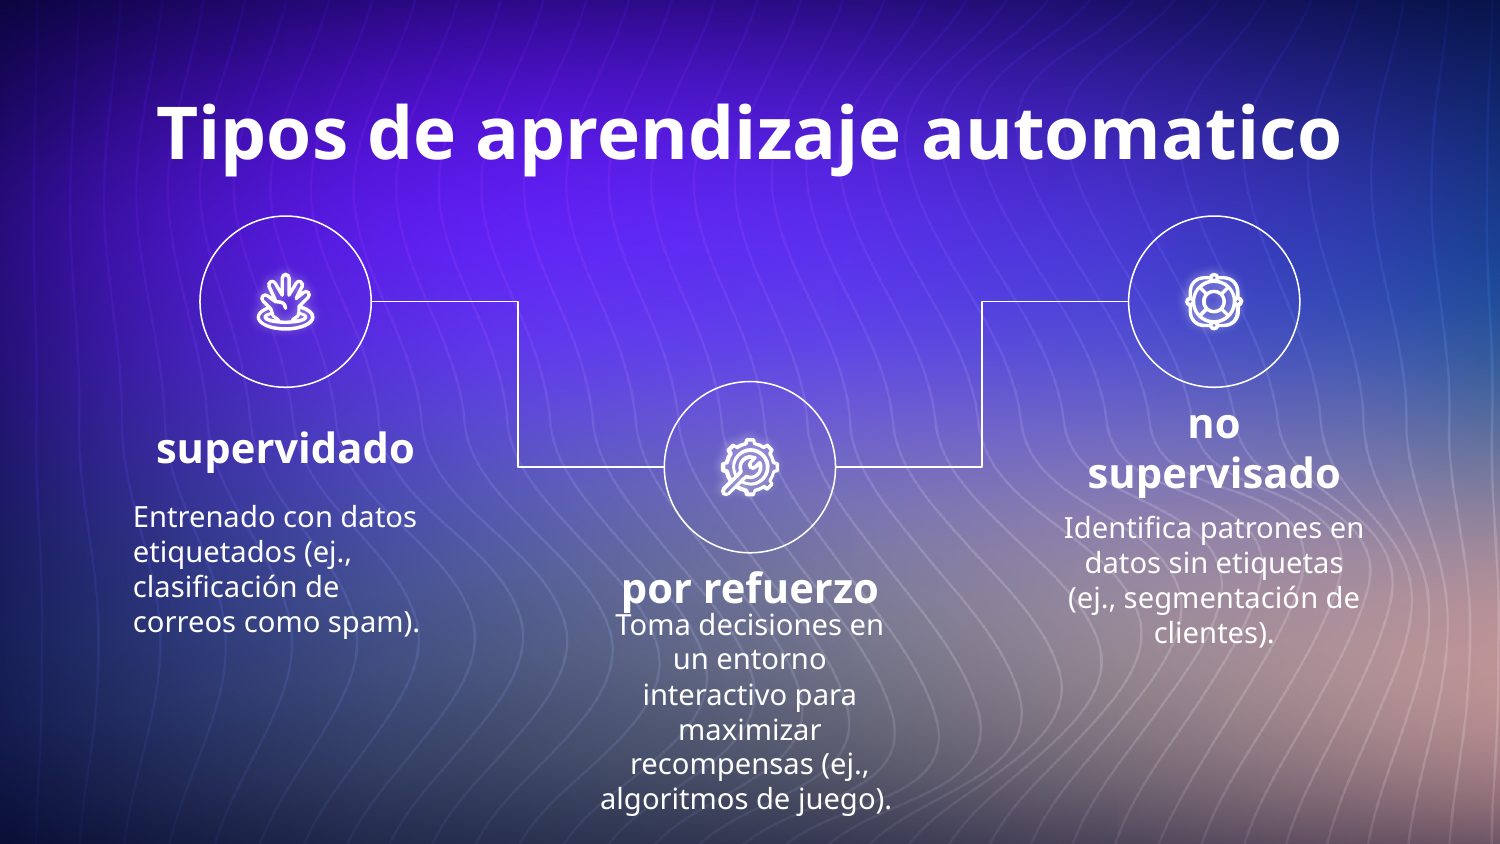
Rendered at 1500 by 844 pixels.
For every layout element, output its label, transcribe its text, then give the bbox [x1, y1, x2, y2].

text_box supervidado [118, 412, 454, 481]
text_box Toma decisiones en un entorno interactivo para maximizar recompensas (ej., algoritmos de juego). [582, 646, 918, 740]
text_box por refuerzo [582, 577, 918, 646]
text_box no supervisado [1046, 412, 1382, 480]
picture [0, 0, 1500, 844]
text_box [720, 438, 780, 497]
text_box [1185, 272, 1244, 331]
text_box Entrenado con datos etiquetados (ej., clasificación de correos como spam). [118, 481, 454, 575]
title Tipos de aprendizaje automatico [118, 71, 1382, 166]
text_box [256, 272, 315, 331]
text_box Identifica patrones en datos sin etiquetas (ej., segmentación de clientes). [1046, 480, 1382, 574]
